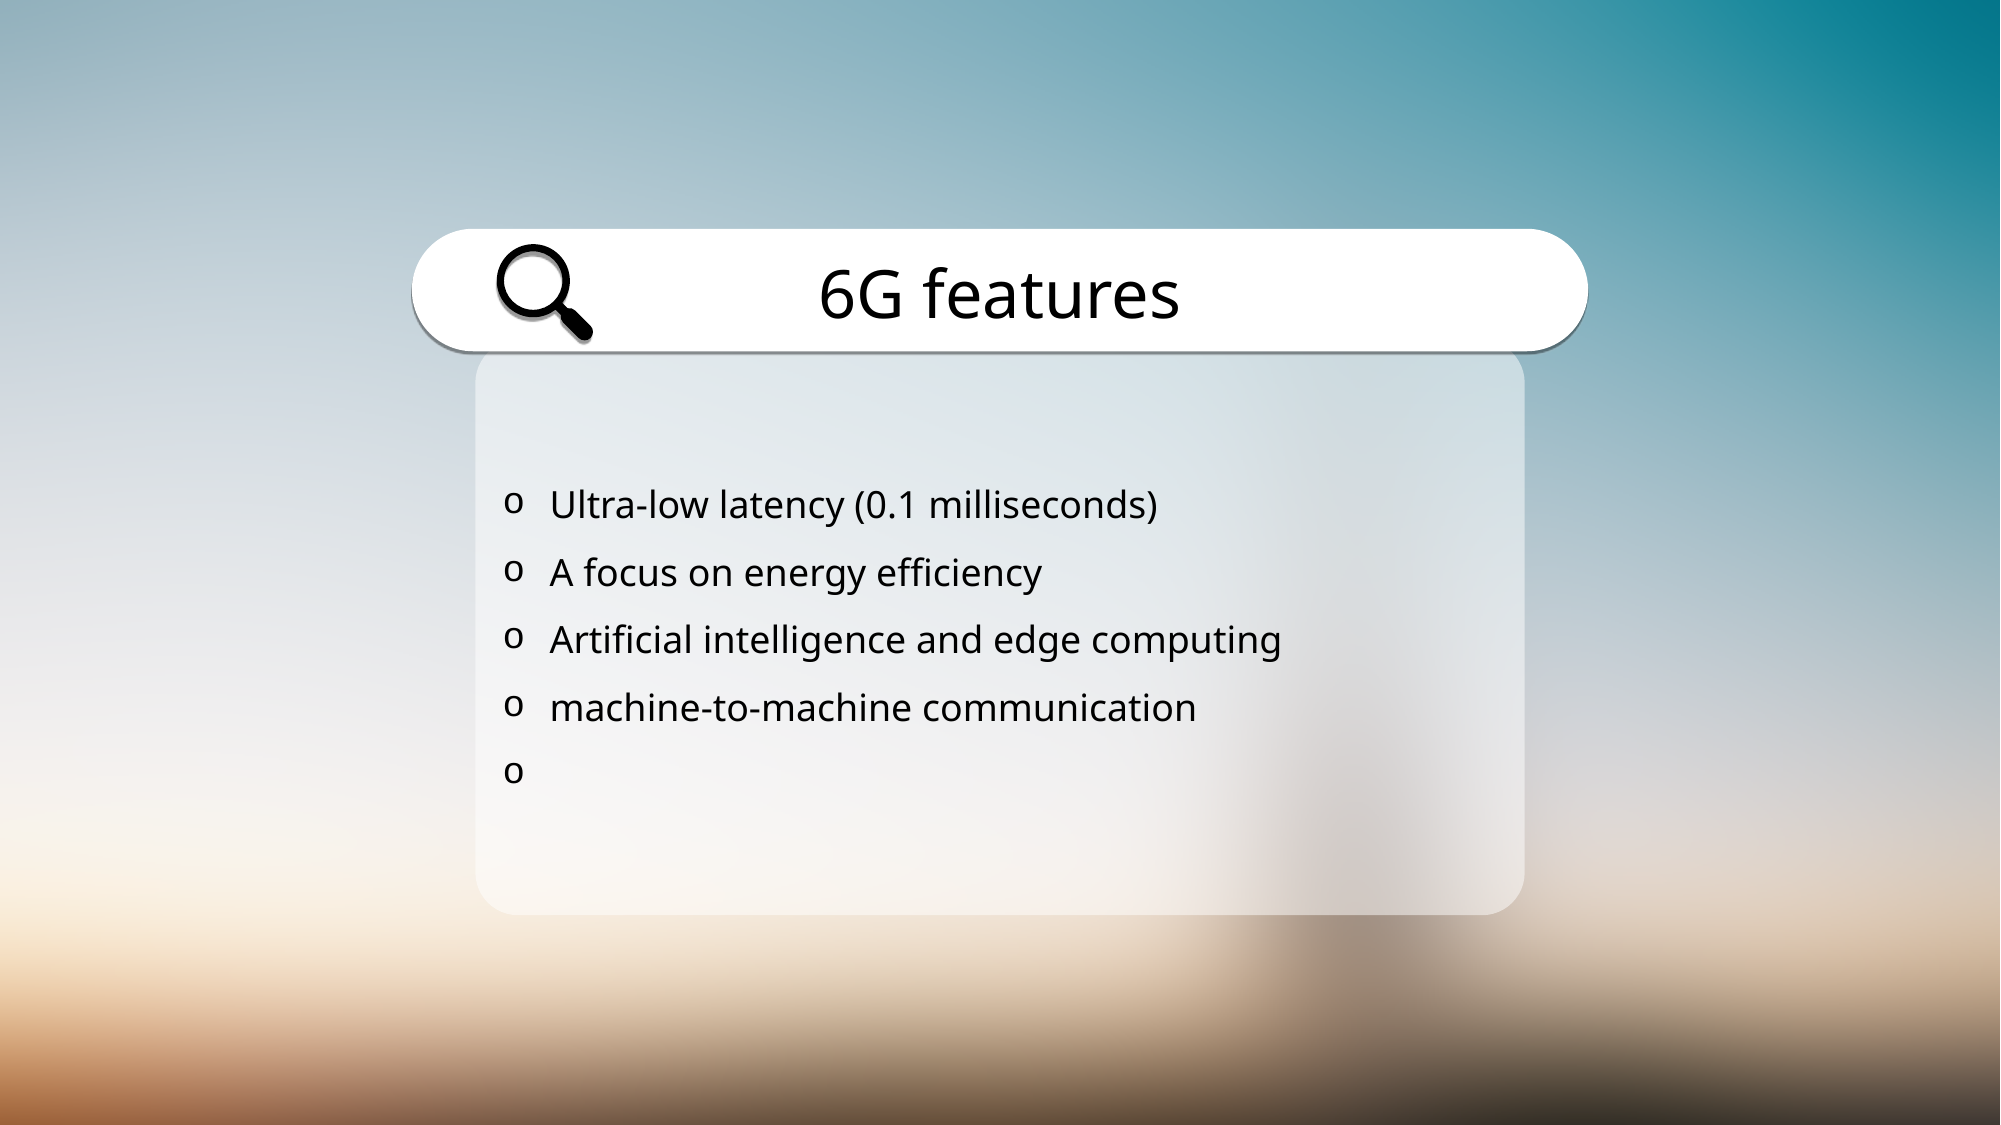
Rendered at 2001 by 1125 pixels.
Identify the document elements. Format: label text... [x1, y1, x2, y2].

text_box 6G features [803, 244, 1188, 341]
text_box [411, 228, 1589, 352]
picture [0, 0, 2000, 1125]
text_box Ultra-low latency (0.1 milliseconds) A focus on energy efficiency Artificial intelligence and edge computing machine-to-machine communication [475, 352, 1525, 916]
